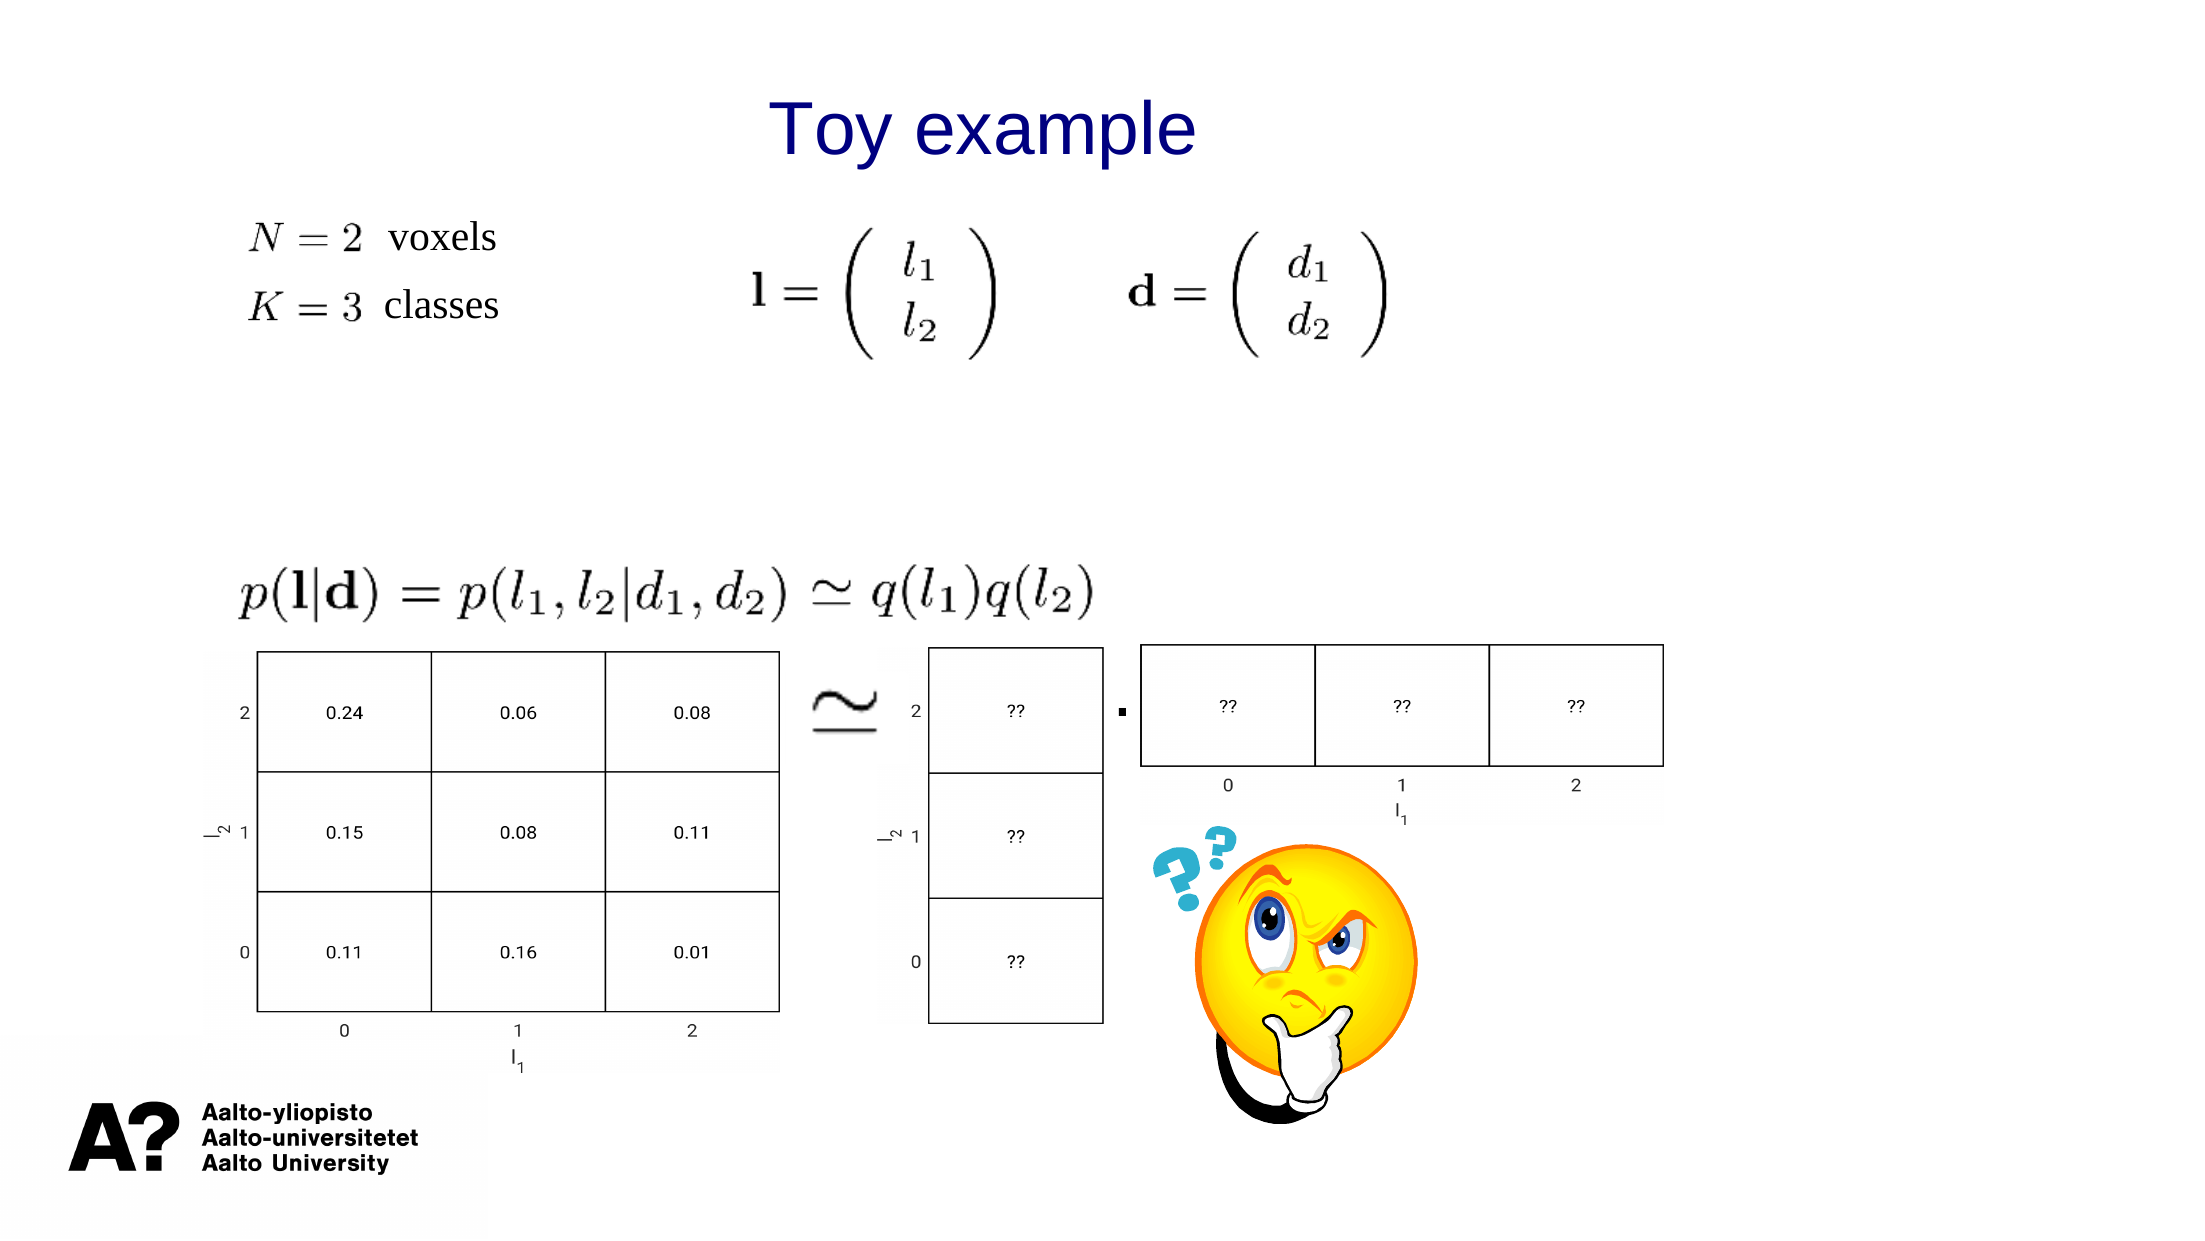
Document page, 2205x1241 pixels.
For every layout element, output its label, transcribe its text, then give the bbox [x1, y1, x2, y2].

picture [802, 560, 1105, 628]
text_box classes [369, 268, 515, 335]
picture [1117, 224, 1397, 366]
picture [784, 647, 1104, 1024]
text_box . [1098, 633, 1174, 774]
picture [1140, 644, 1664, 1125]
picture [224, 203, 404, 338]
title Toy example [326, 65, 1640, 179]
text_box voxels [373, 201, 513, 267]
picture [739, 224, 1007, 371]
picture [0, 651, 780, 1239]
picture [226, 558, 800, 635]
